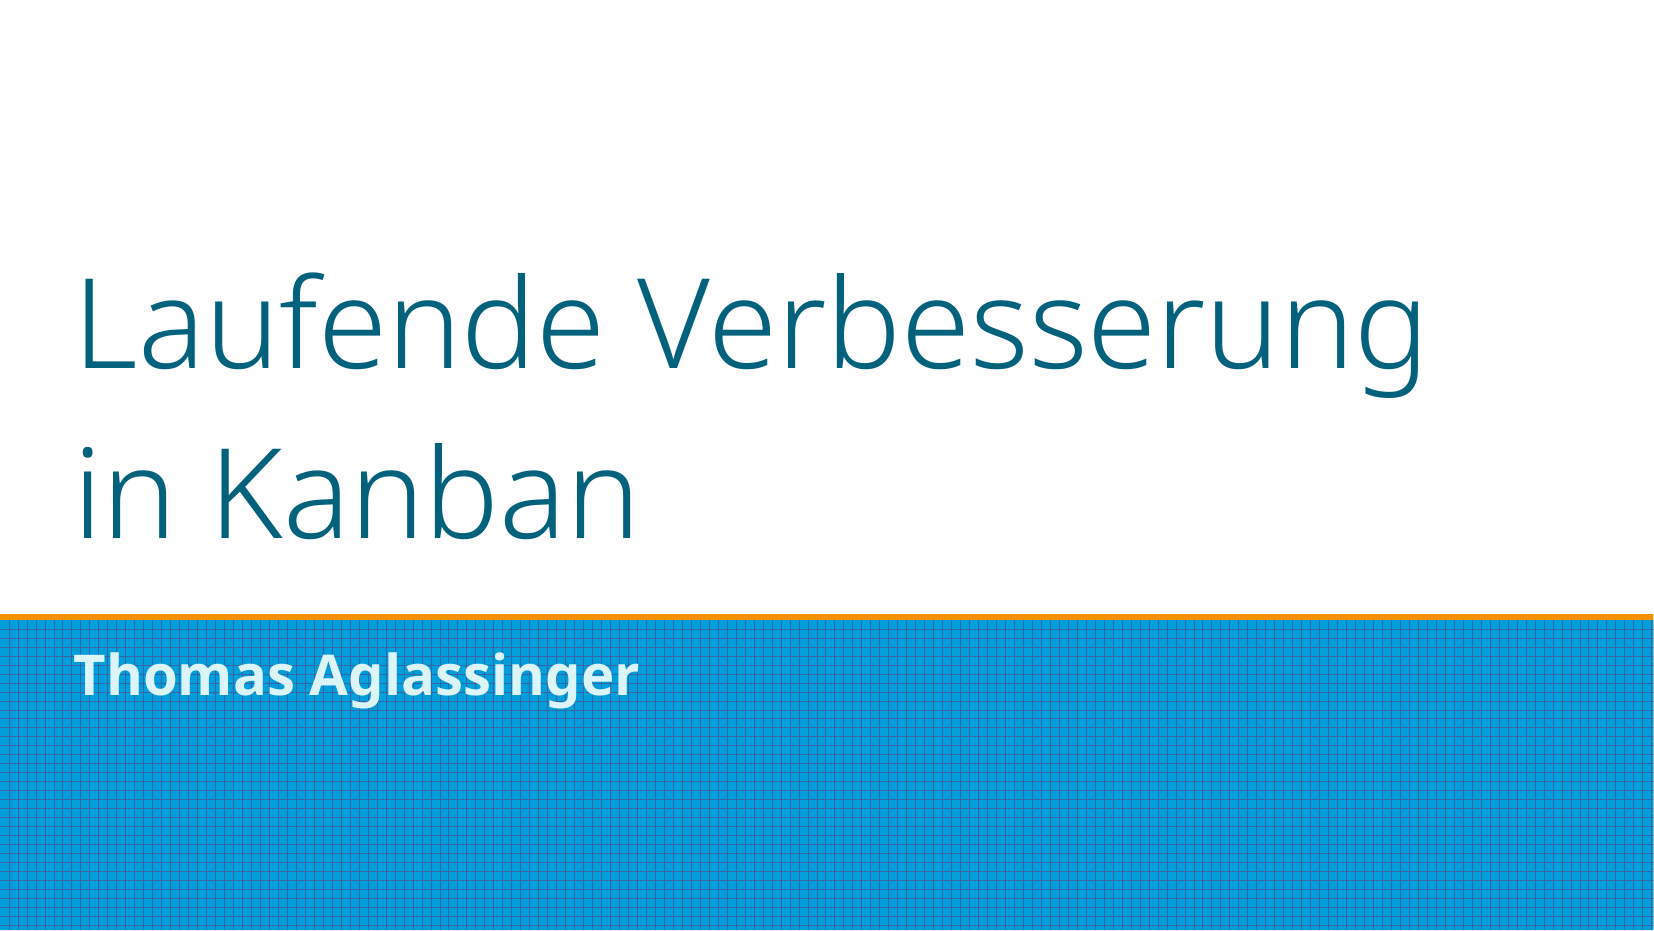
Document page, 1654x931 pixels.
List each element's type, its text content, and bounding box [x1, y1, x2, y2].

subtitle Thomas Aglassinger [73, 634, 1551, 827]
title Laufende Verbesserung in Kanban [73, 44, 1551, 576]
